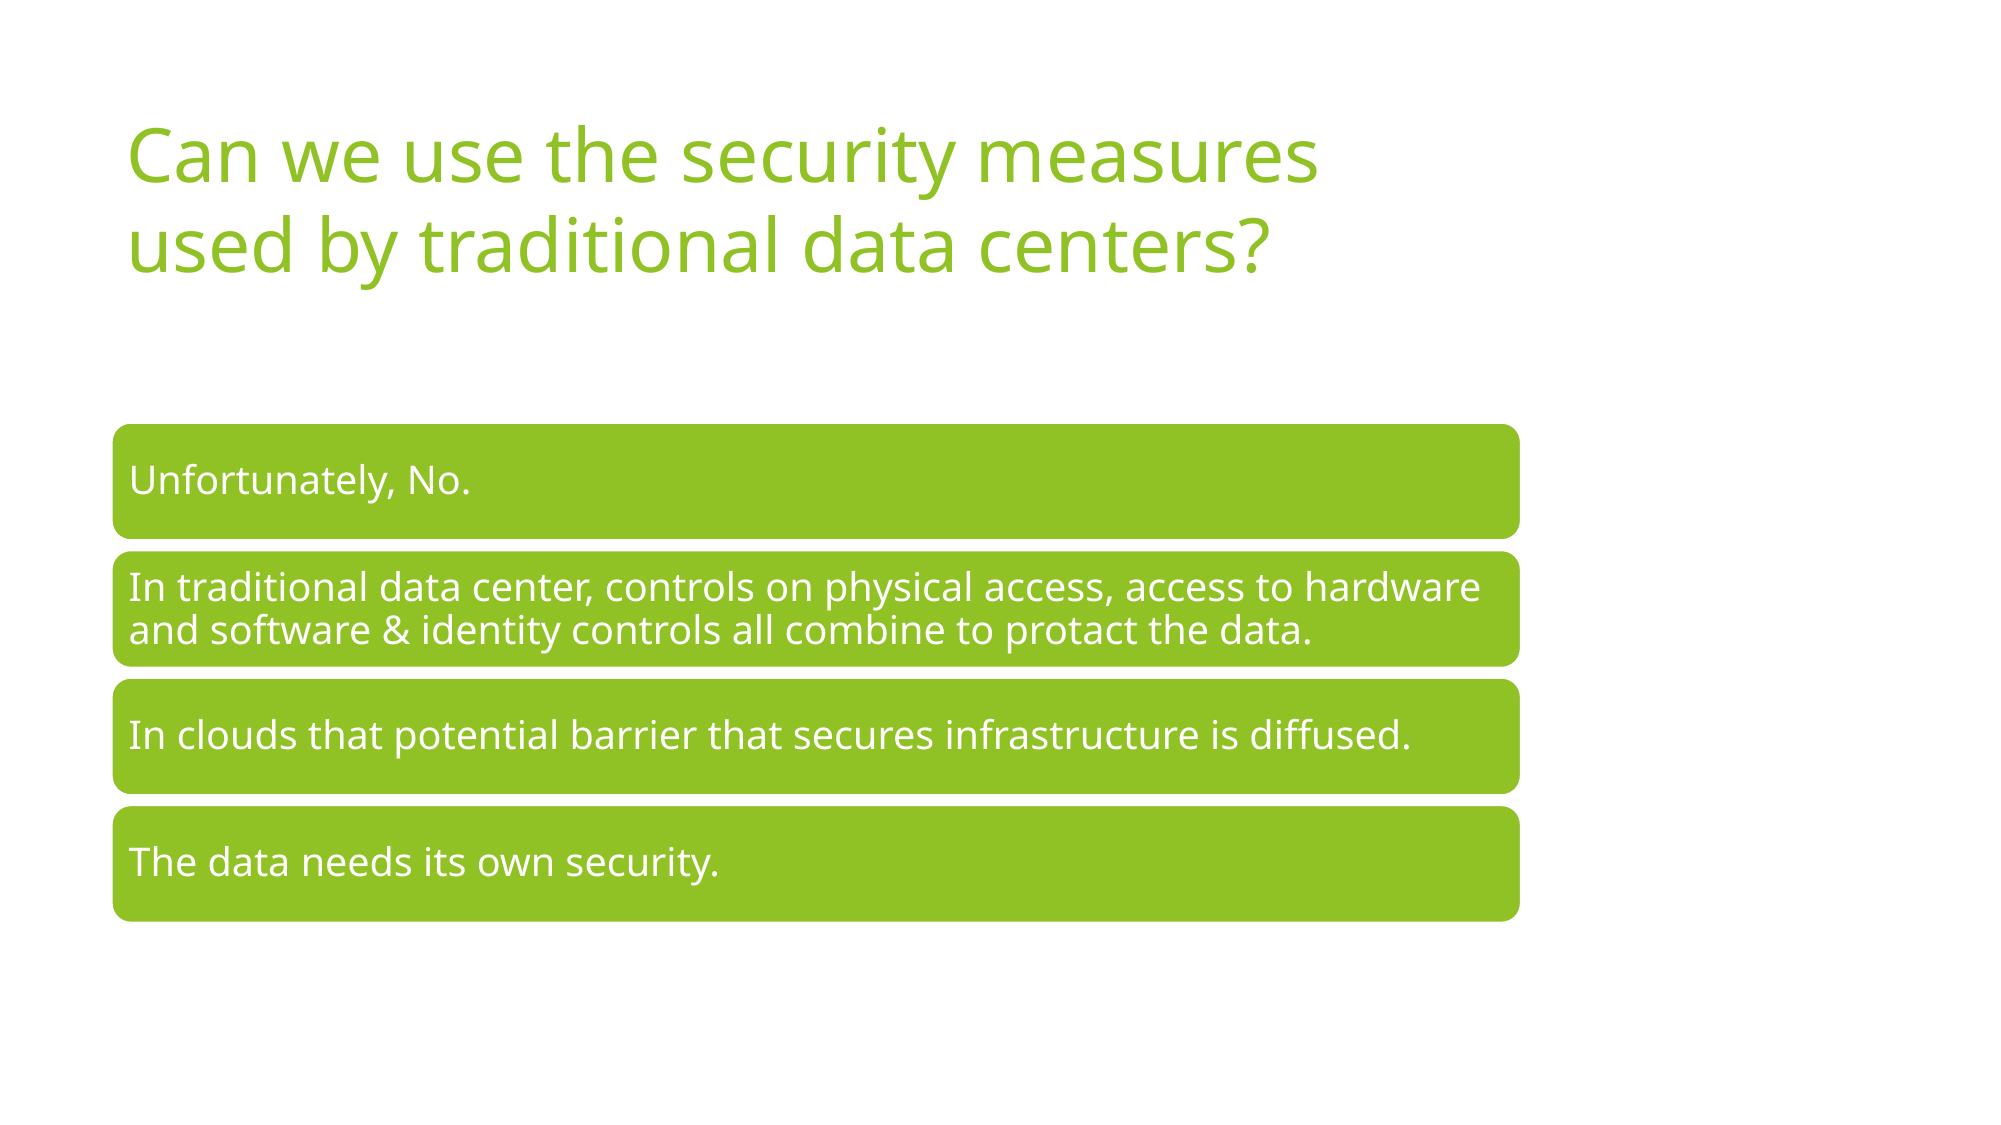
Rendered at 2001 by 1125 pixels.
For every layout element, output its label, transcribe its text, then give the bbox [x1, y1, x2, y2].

text_box In traditional data center, controls on physical access, access to hardware and software & identity controls all combine to protact the data. [111, 549, 1522, 669]
text_box Unfortunately, No. [111, 422, 1522, 541]
text_box The data needs its own security. [111, 804, 1522, 924]
title Can we use the security measures used by traditional data centers? [111, 99, 1522, 317]
text_box In clouds that potential barrier that secures infrastructure is diffused. [111, 677, 1522, 796]
